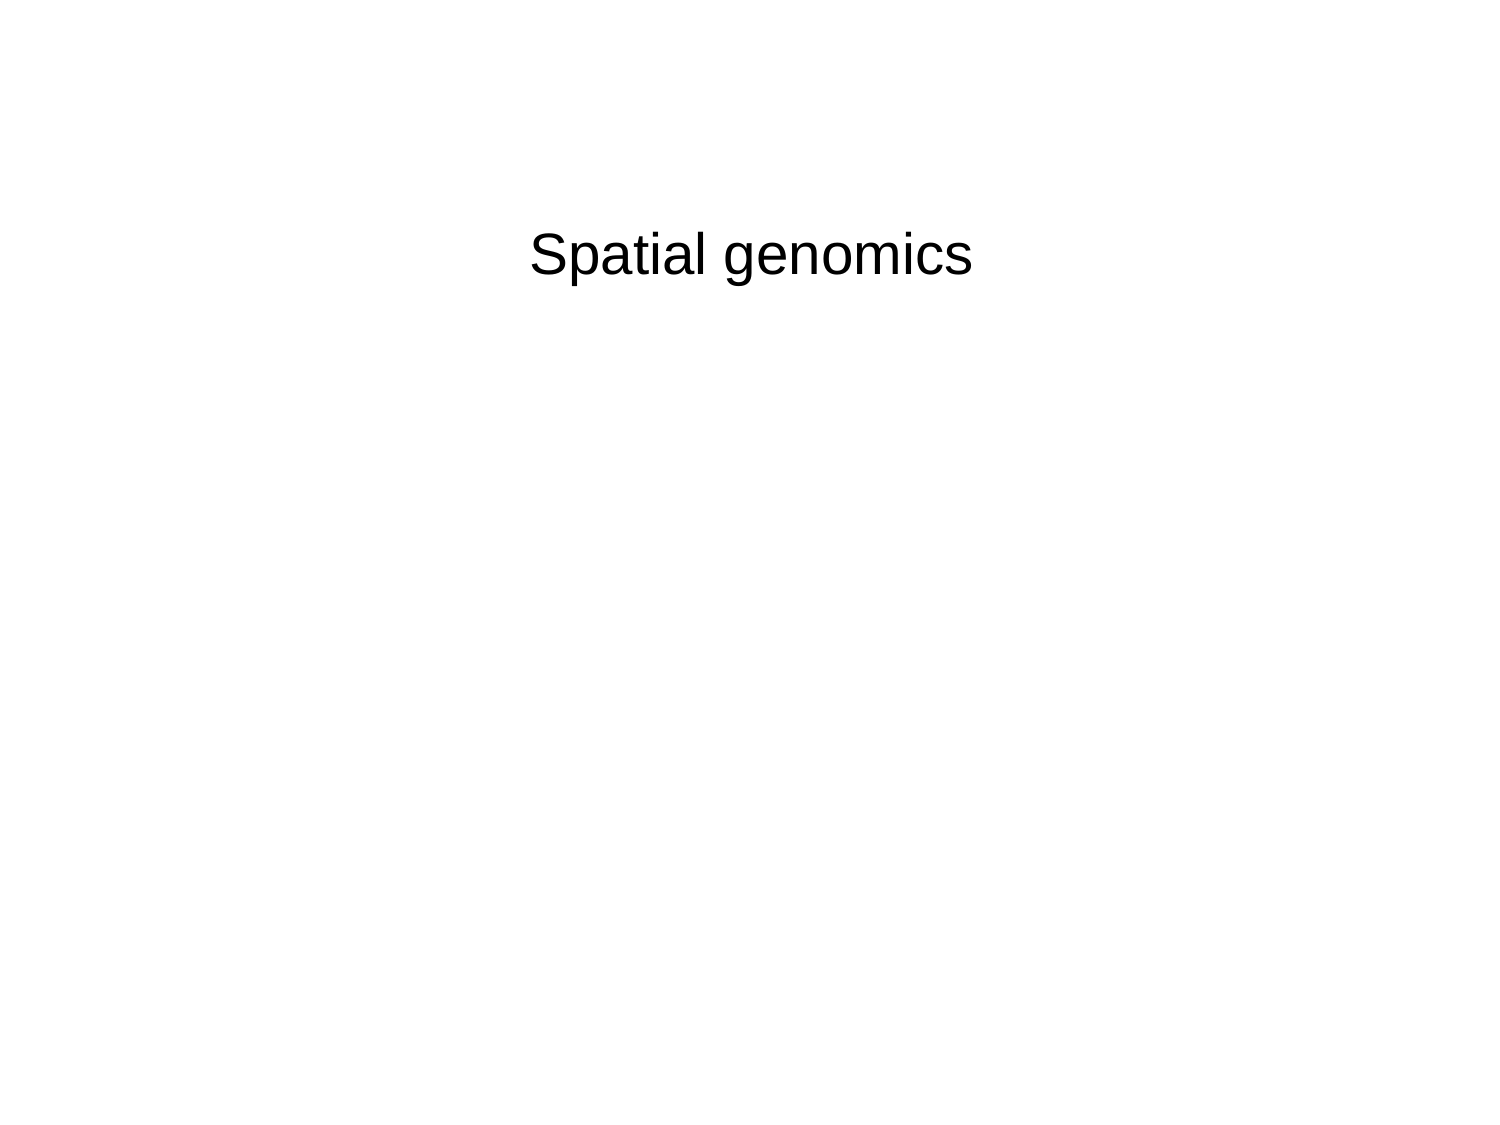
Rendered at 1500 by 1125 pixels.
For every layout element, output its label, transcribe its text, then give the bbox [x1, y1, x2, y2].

subtitle Spatial genomics [19, 9, 1485, 1072]
